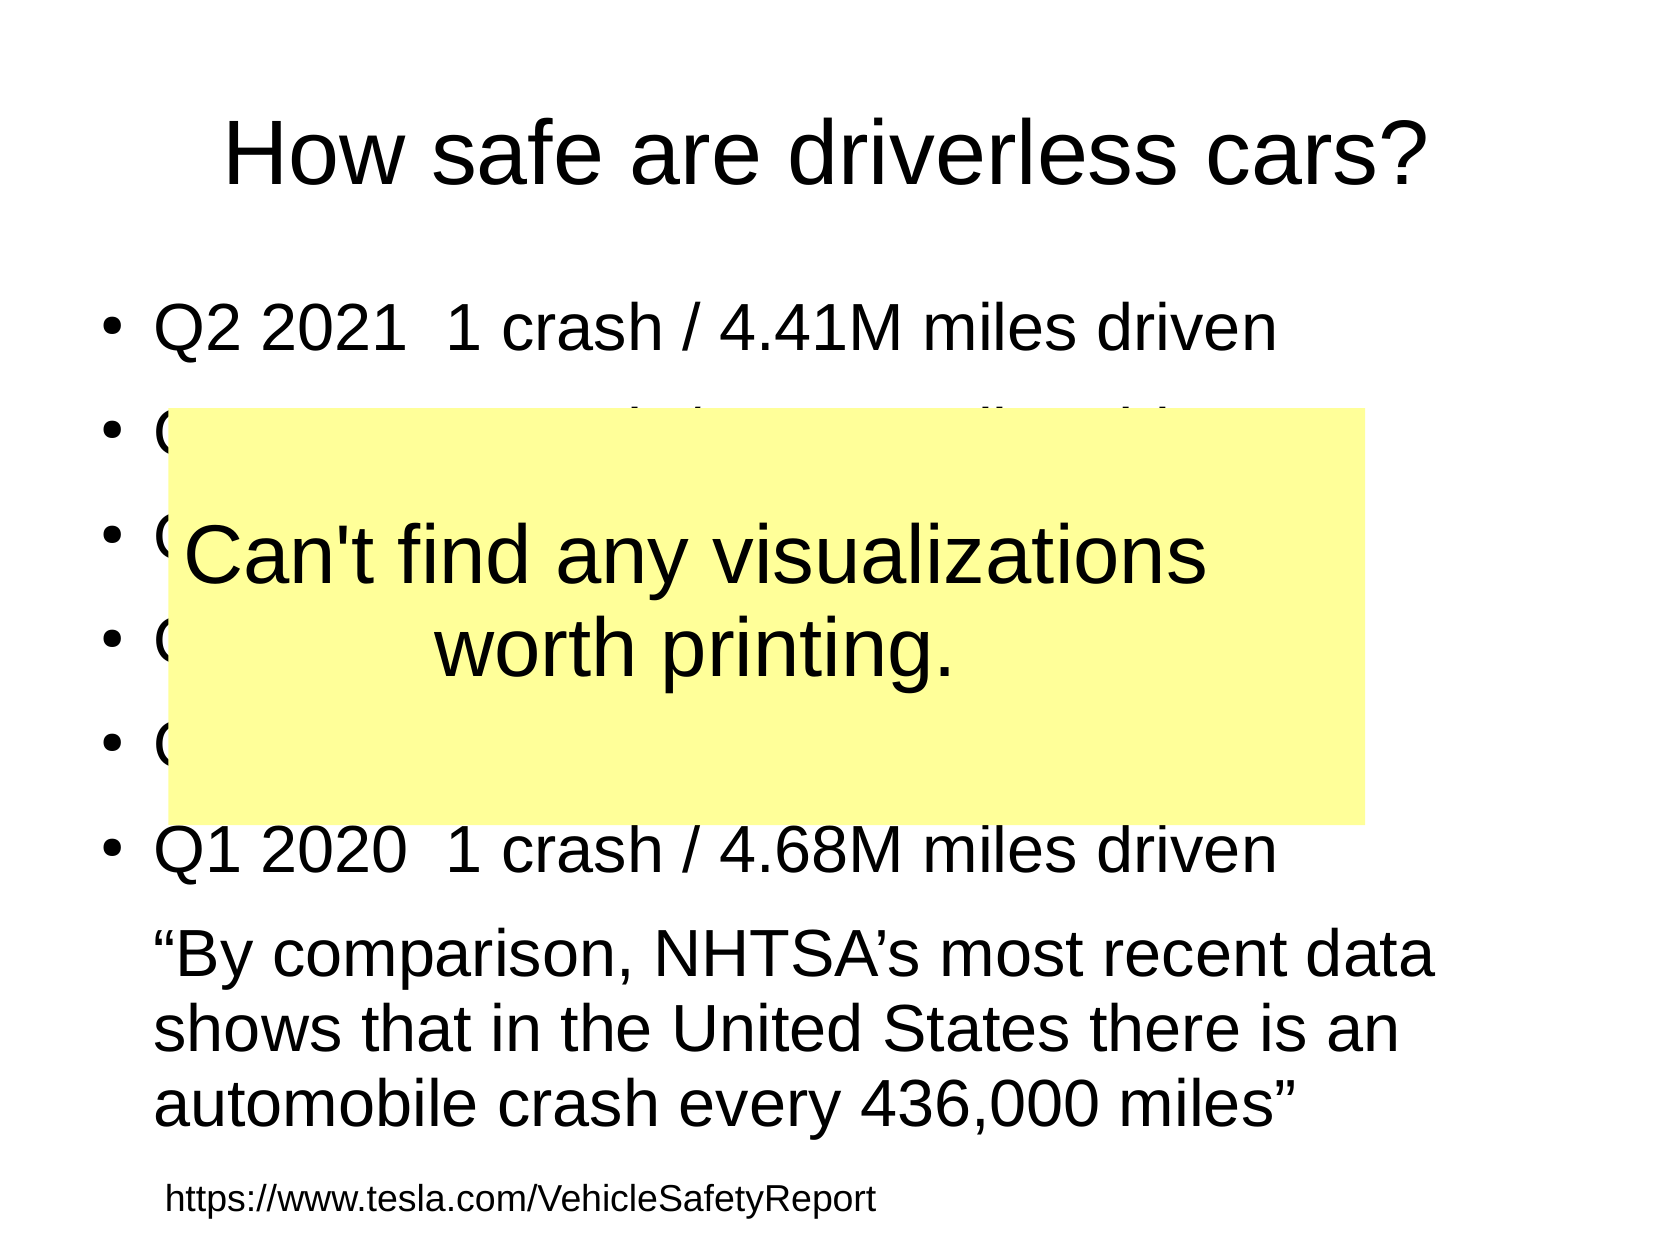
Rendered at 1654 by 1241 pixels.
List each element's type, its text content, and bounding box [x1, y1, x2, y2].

text_box Can't find any visualizations worth printing. [168, 408, 1366, 826]
list Q2 2021 1 crash / 4.41M miles driven Q1 2021 1 crash / 4.19M miles driven Q4 2021 1 crash / 3.45M miles driven Q3 2020 1 crash / 4.59M miles driven Q2 2020 1 crash / 4.53M miles driven Q1 2020 1 crash / 4.68M miles driven “By comparison, NHTSA’s most recent data shows that in the United States there is an automobile crash every 436,000 miles” [82, 290, 1571, 1241]
title How safe are driverless cars? [82, 49, 1571, 257]
text_box https://www.tesla.com/VehicleSafetyReport [150, 1170, 897, 1227]
